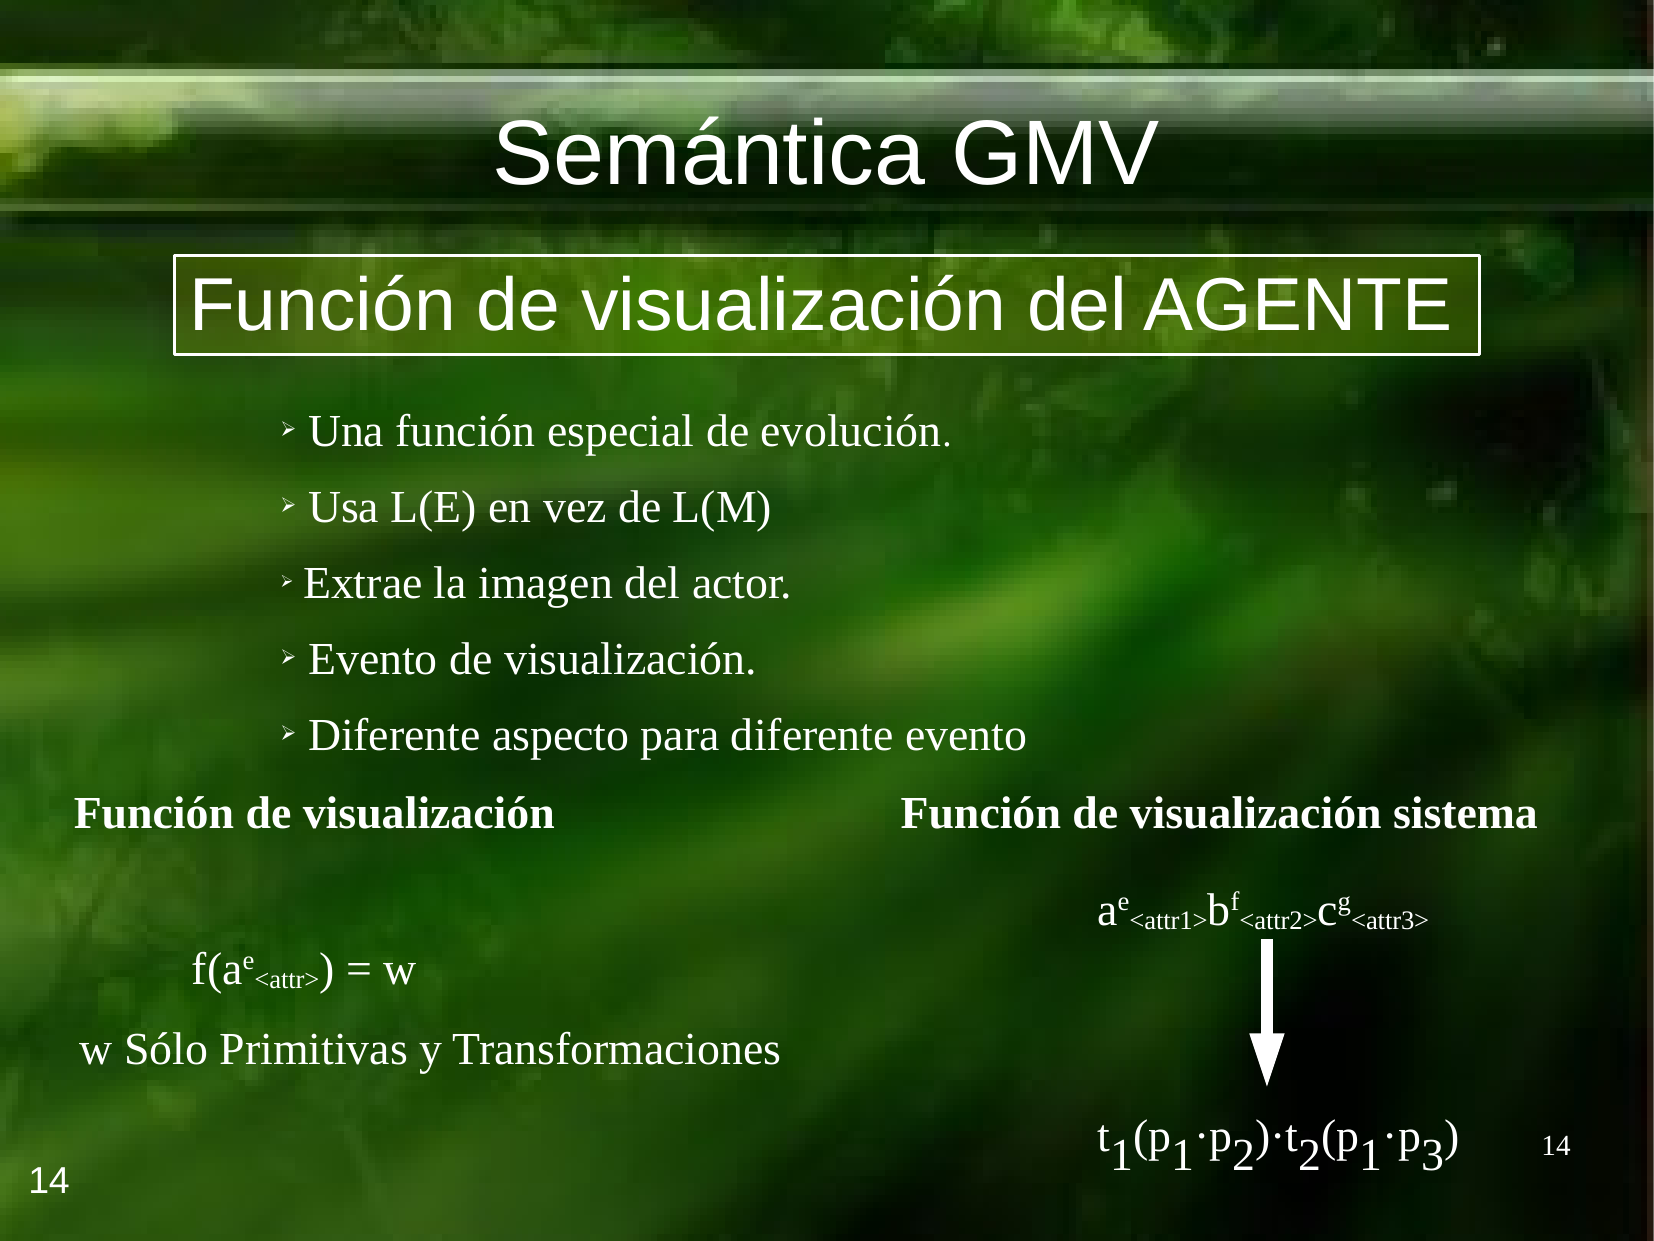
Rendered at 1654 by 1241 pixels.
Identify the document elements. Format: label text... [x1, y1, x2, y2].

text_box Función de visualización sistema [885, 767, 1654, 834]
text_box Una función especial de evolución. Usa L(E) en vez de L(M) Extrae la imagen del actor. Evento de visualización. Diferente aspecto para diferente evento [265, 385, 1300, 756]
text_box Función de visualización del AGENTE [174, 255, 1480, 355]
text_box w Sólo Primitivas y Transformaciones [64, 1003, 798, 1070]
text_box ae<attr1>bf<attr2>cg<attr3> [1082, 856, 1445, 939]
text_box f(ae<attr>) = w [177, 915, 432, 998]
text_box <número> [13, 1151, 214, 1222]
title Semántica GMV [82, 56, 1571, 250]
text_box Función de visualización [59, 767, 650, 834]
text_box t1(p1·p2)·t2(p1·p3) [1082, 1085, 1464, 1171]
picture [0, 0, 1654, 1241]
